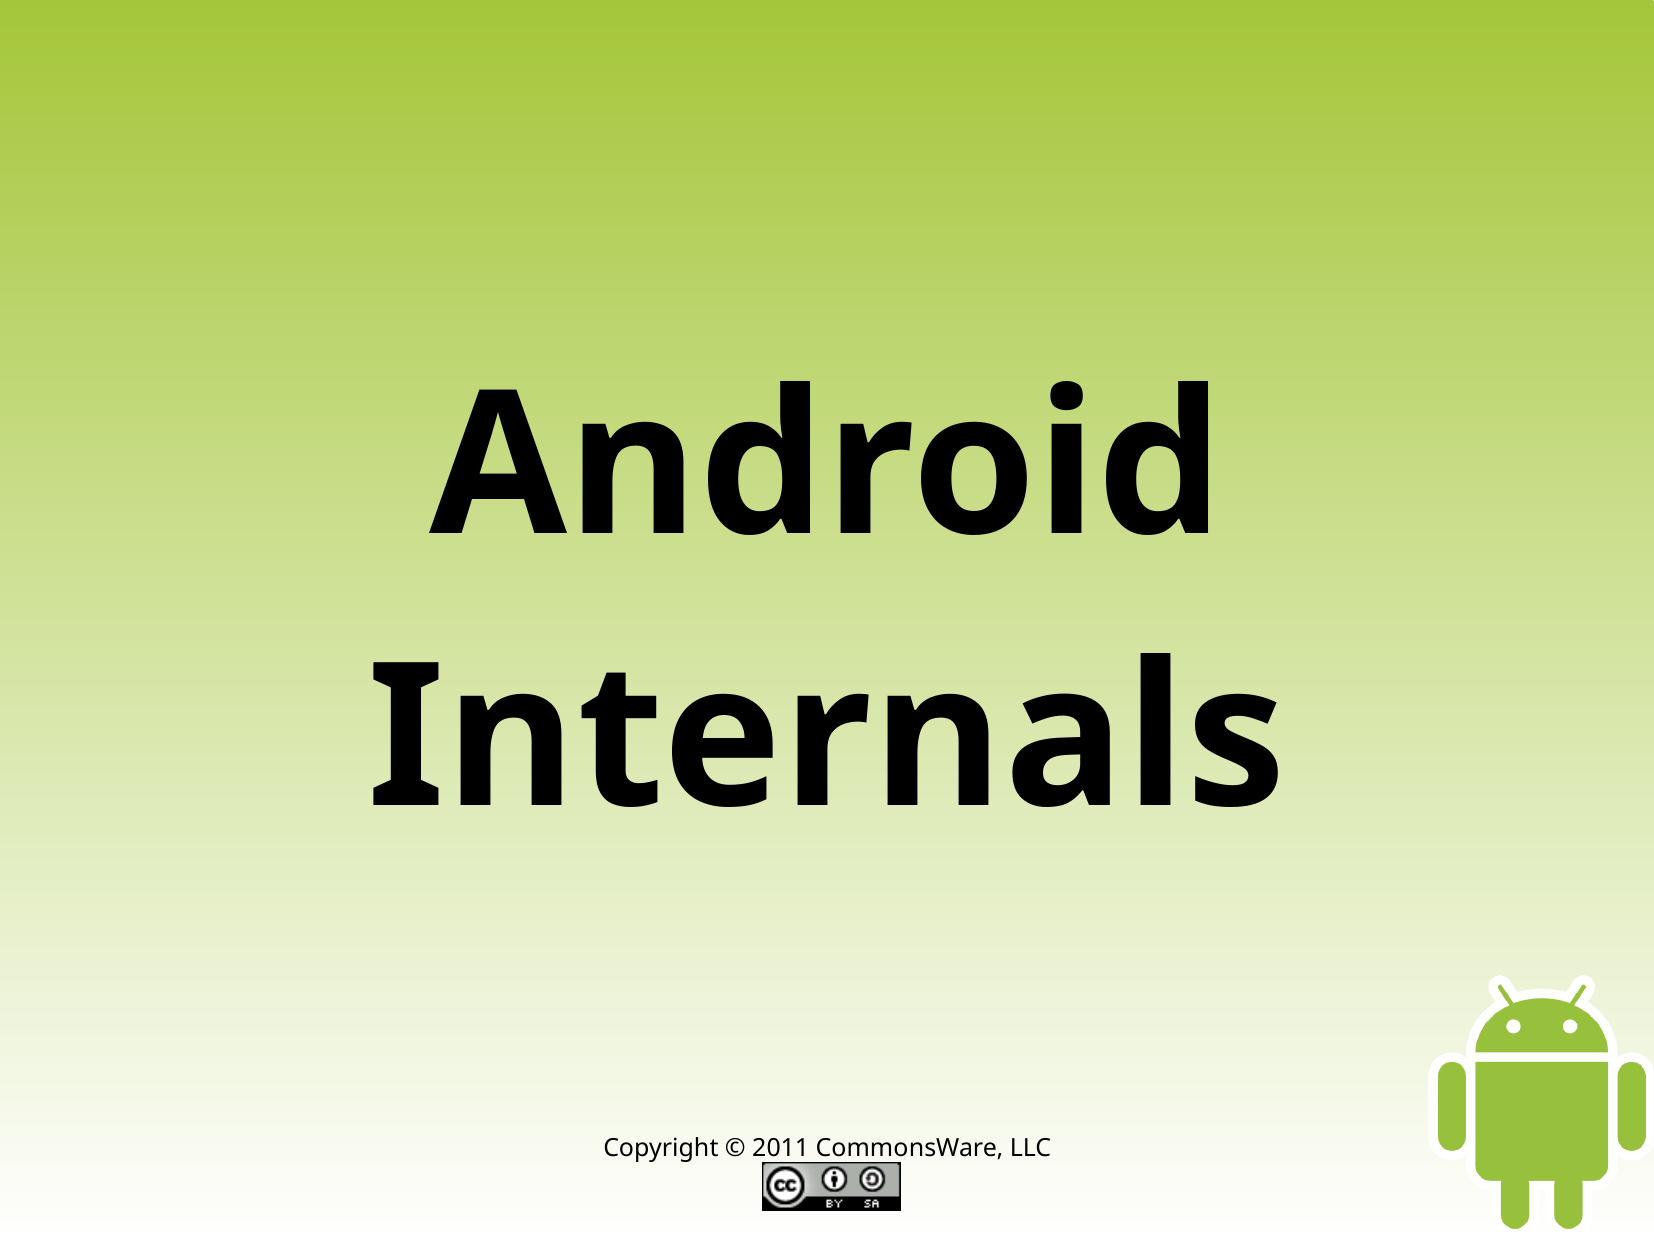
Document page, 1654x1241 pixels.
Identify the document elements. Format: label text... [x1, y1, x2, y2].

picture [762, 1162, 901, 1211]
picture [1428, 975, 1654, 1238]
subtitle Android Internals [82, 75, 1571, 1109]
